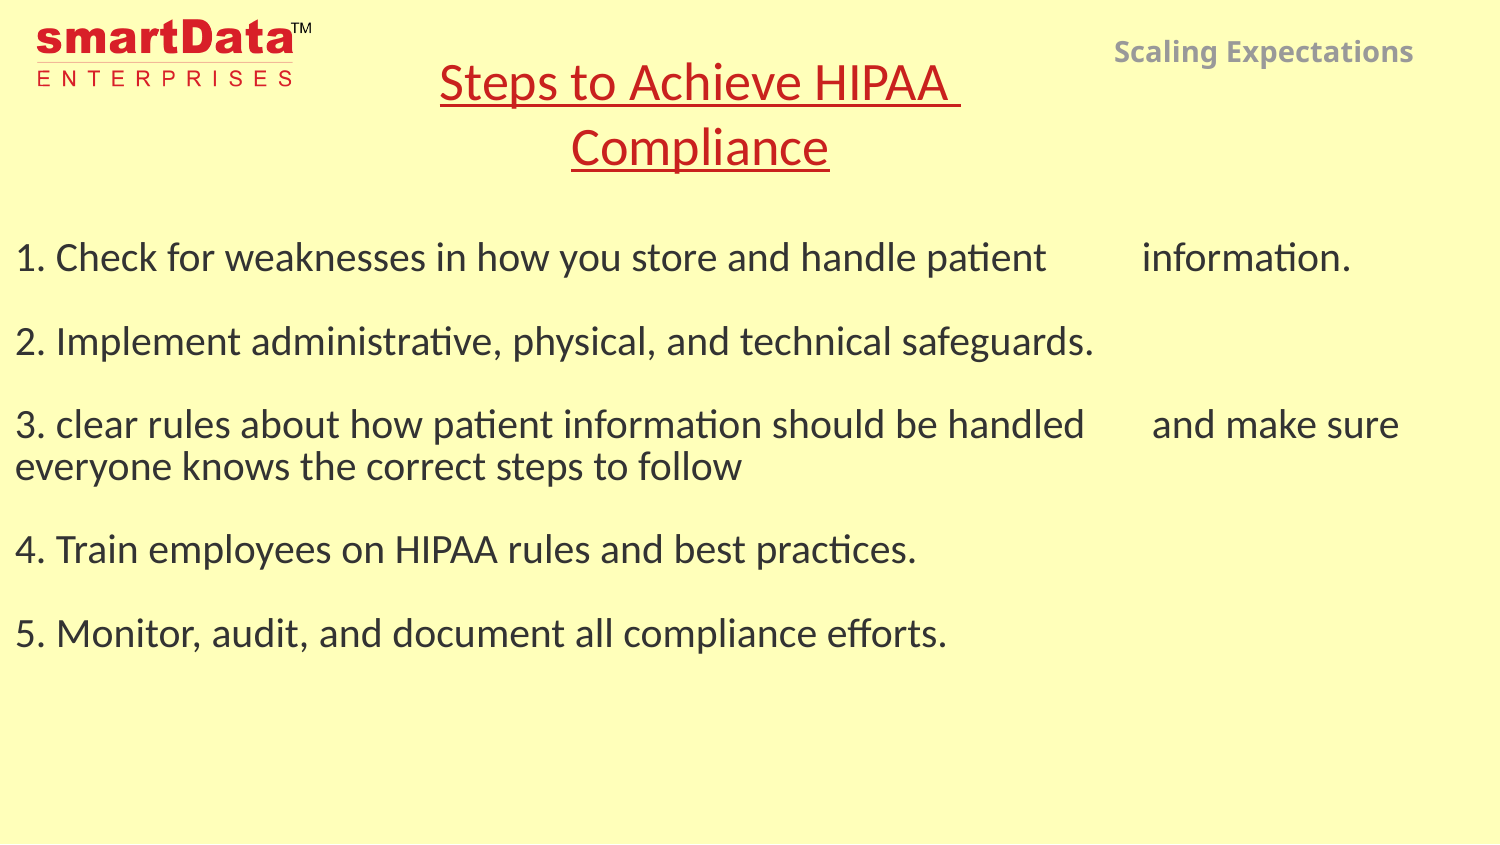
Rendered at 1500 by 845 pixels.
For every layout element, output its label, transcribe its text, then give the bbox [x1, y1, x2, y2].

text_box Steps to Achieve HIPAA Compliance [0, 0, 1431, 233]
text_box Scaling Expectations [1039, 18, 1490, 94]
text_box 1. Check for weaknesses in how you store and handle patient information. 2. Implement administrative, physical, and technical safeguards. 3. clear rules about how patient information should be handled and make sure everyone knows the correct steps to follow 4. Train employees on HIPAA rules and best practices. 5. Monitor, audit, and document all compliance efforts. [0, 233, 1454, 827]
